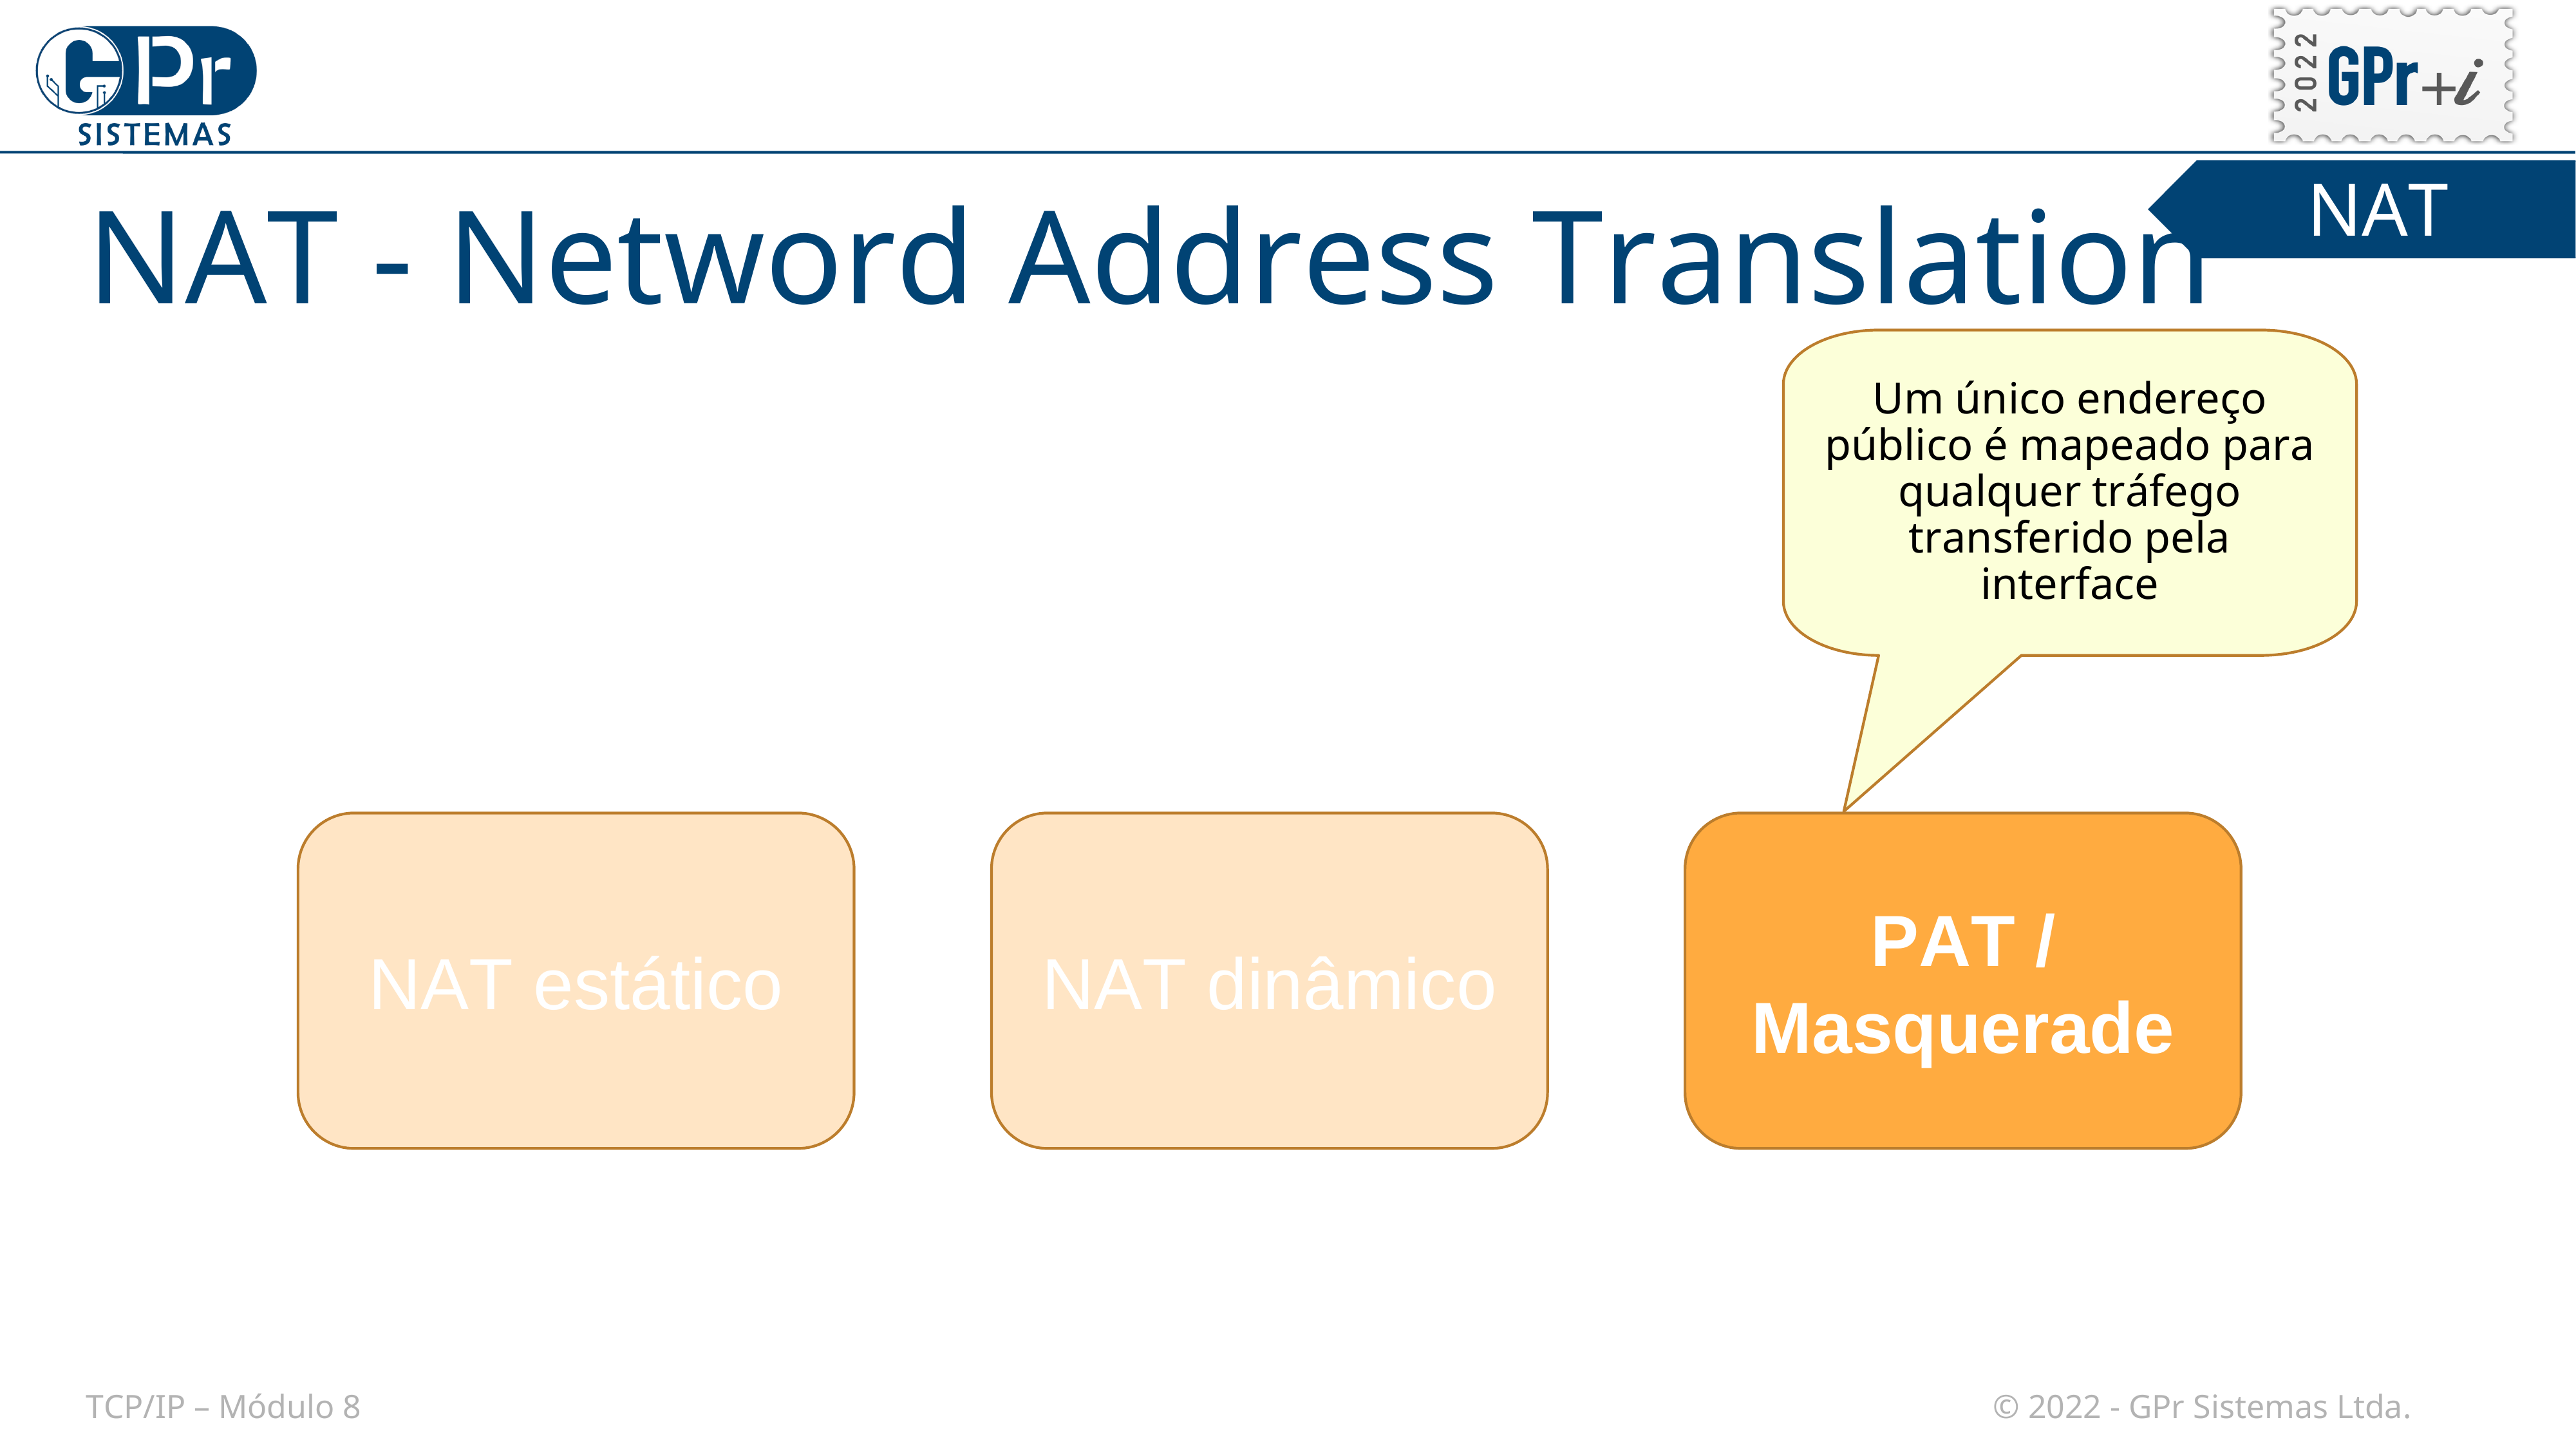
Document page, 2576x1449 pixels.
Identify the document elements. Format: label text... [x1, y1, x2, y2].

picture [2268, 4, 2519, 145]
text_box Um único endereço público é mapeado para qualquer tráfego transferido pela interface [1783, 343, 2357, 812]
text_box NAT [2219, 157, 2537, 256]
text_box [2189, 160, 2219, 169]
text_box NAT dinâmico [991, 813, 1548, 1149]
text_box [2496, 160, 2576, 258]
text_box NAT estático [297, 813, 854, 1149]
picture [34, 26, 257, 147]
text_box PAT / Masquerade [1685, 813, 2241, 1149]
list NAT - Netword Address Translation [81, 169, 2496, 343]
